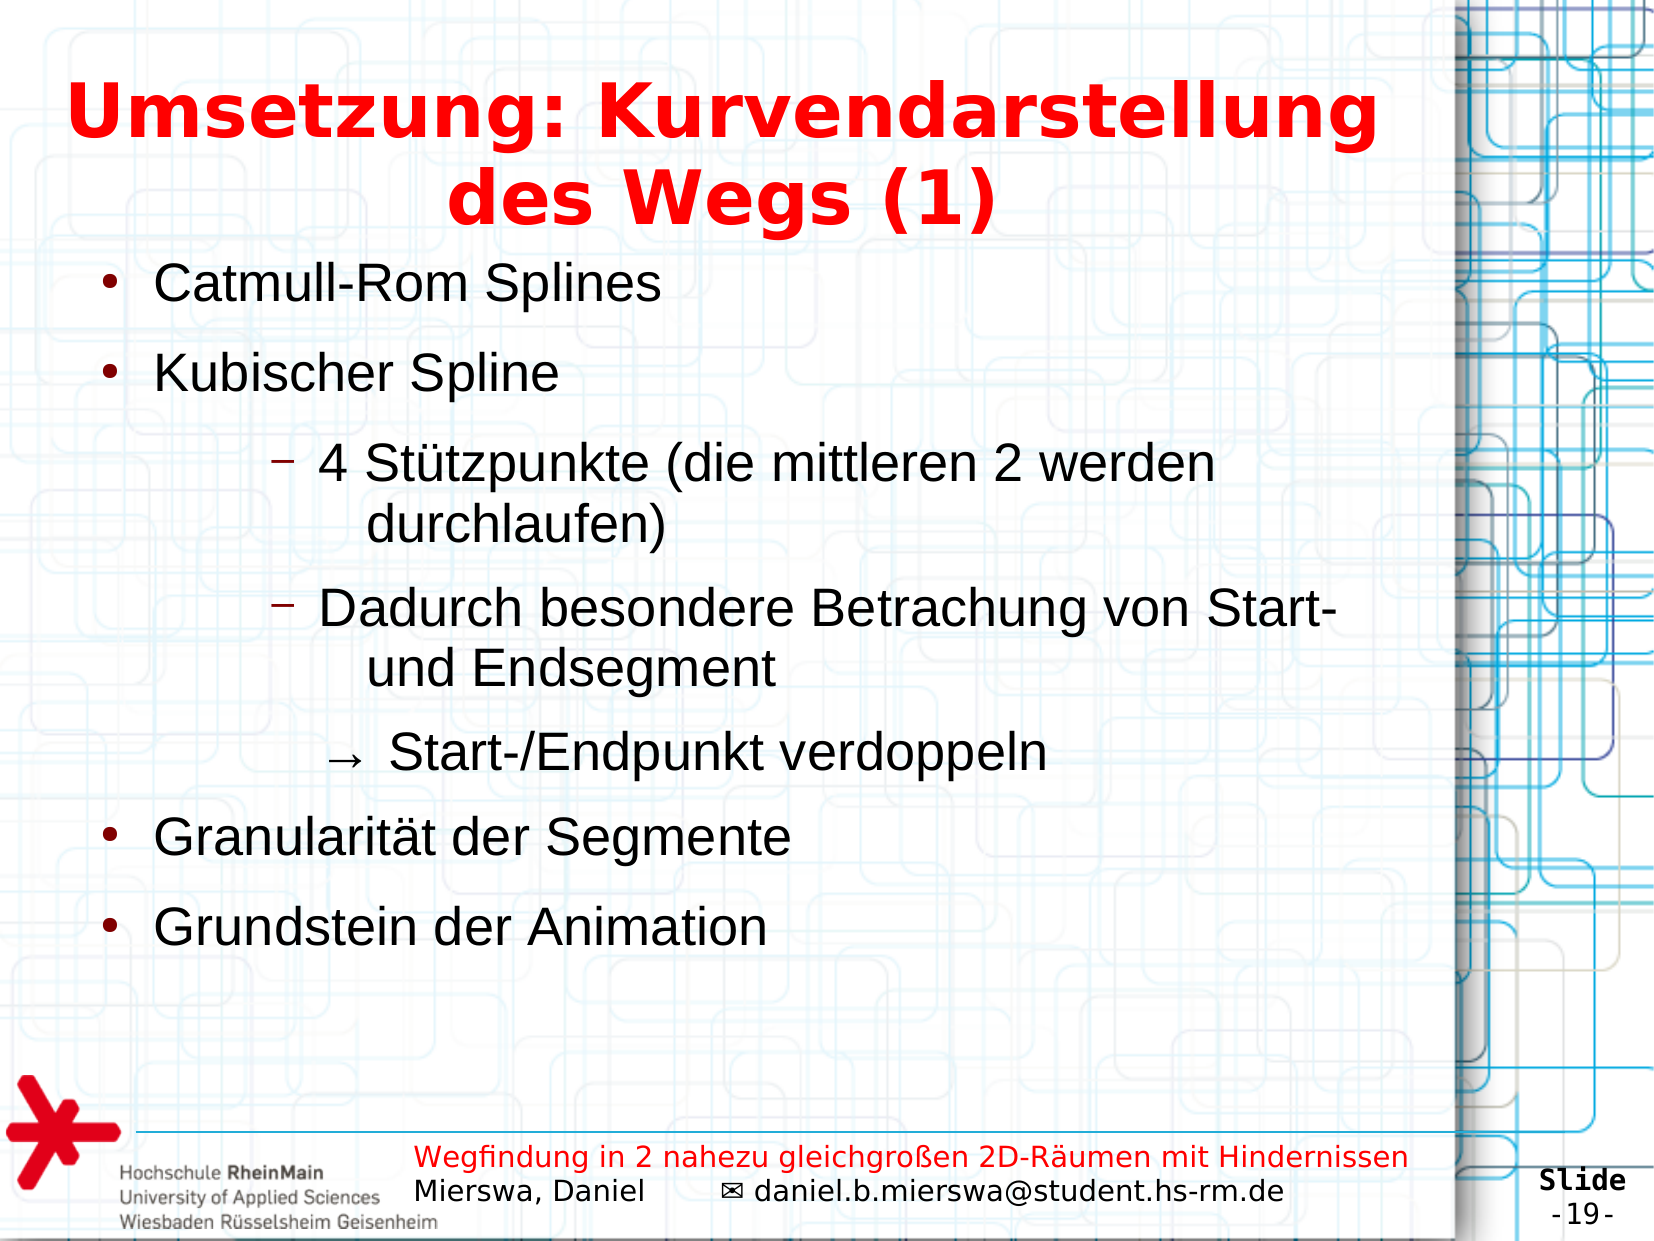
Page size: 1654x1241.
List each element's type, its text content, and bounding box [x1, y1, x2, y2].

list Catmull-Rom Splines Kubischer Spline 4 Stützpunkte (die mittleren 2 werden durchlaufen) Dadurch besondere Betrachung von Start- und Endsegment → Start-/Endpunkt verdoppeln Granularität der Segmente Grundstein der Animation [82, 252, 1418, 1066]
title Umsetzung: Kurvendarstellung des Wegs (1) [29, 51, 1418, 259]
picture [0, 0, 1654, 1241]
